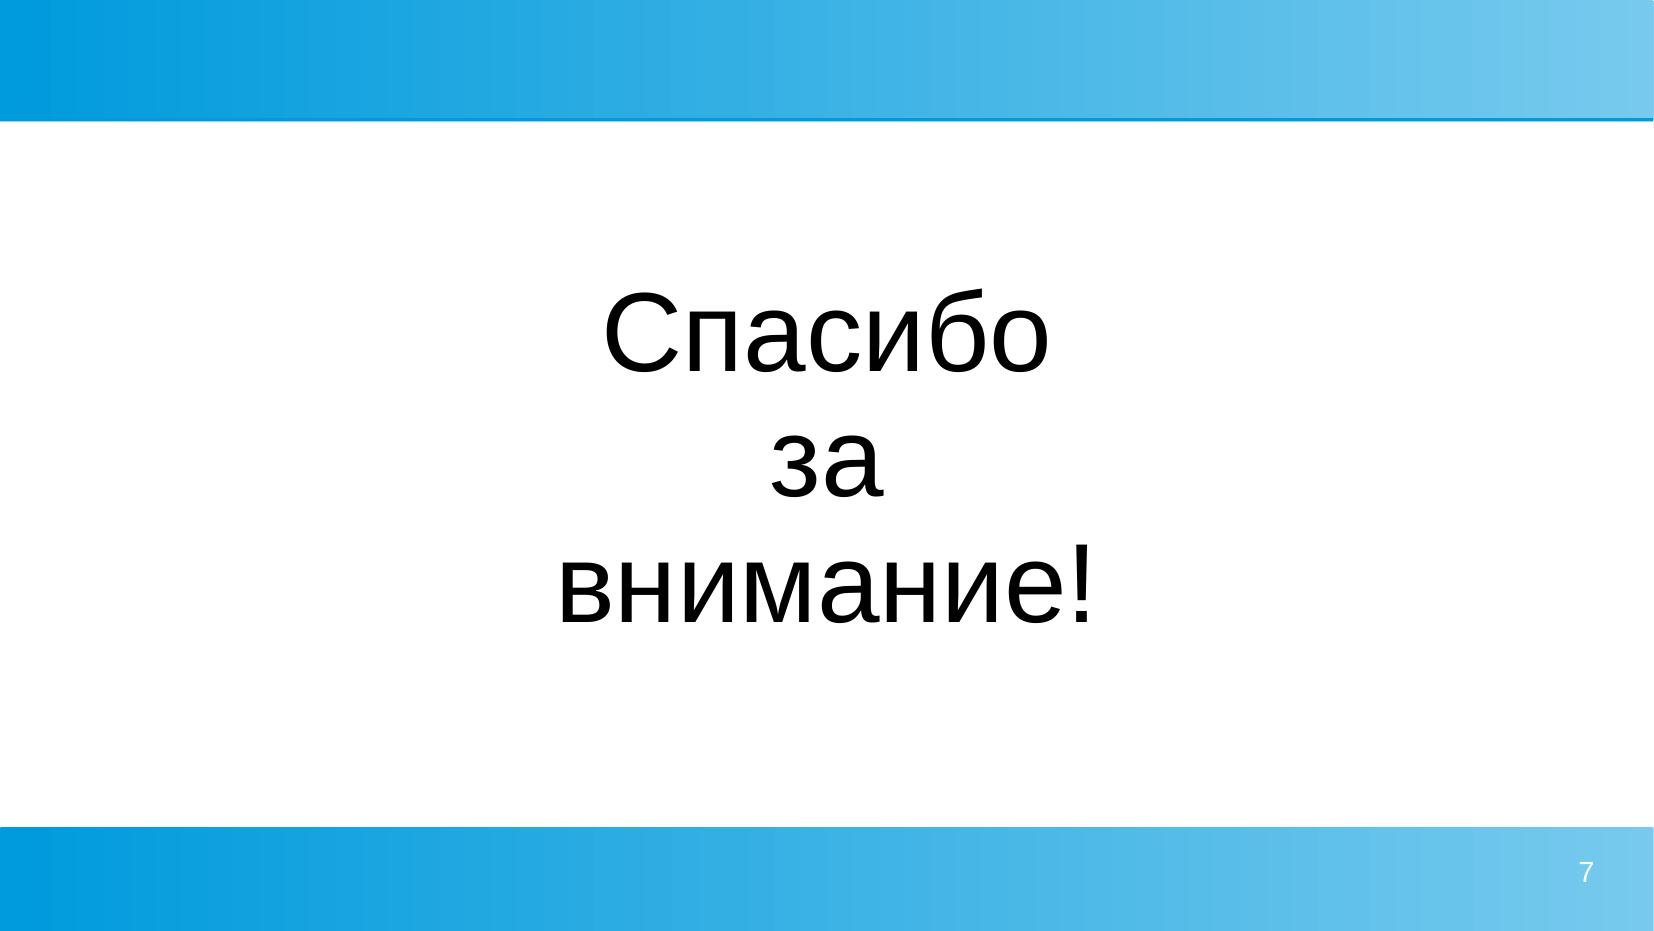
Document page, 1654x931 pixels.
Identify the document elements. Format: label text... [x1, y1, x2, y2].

text_box Спасибо за внимание! [206, 206, 1447, 709]
